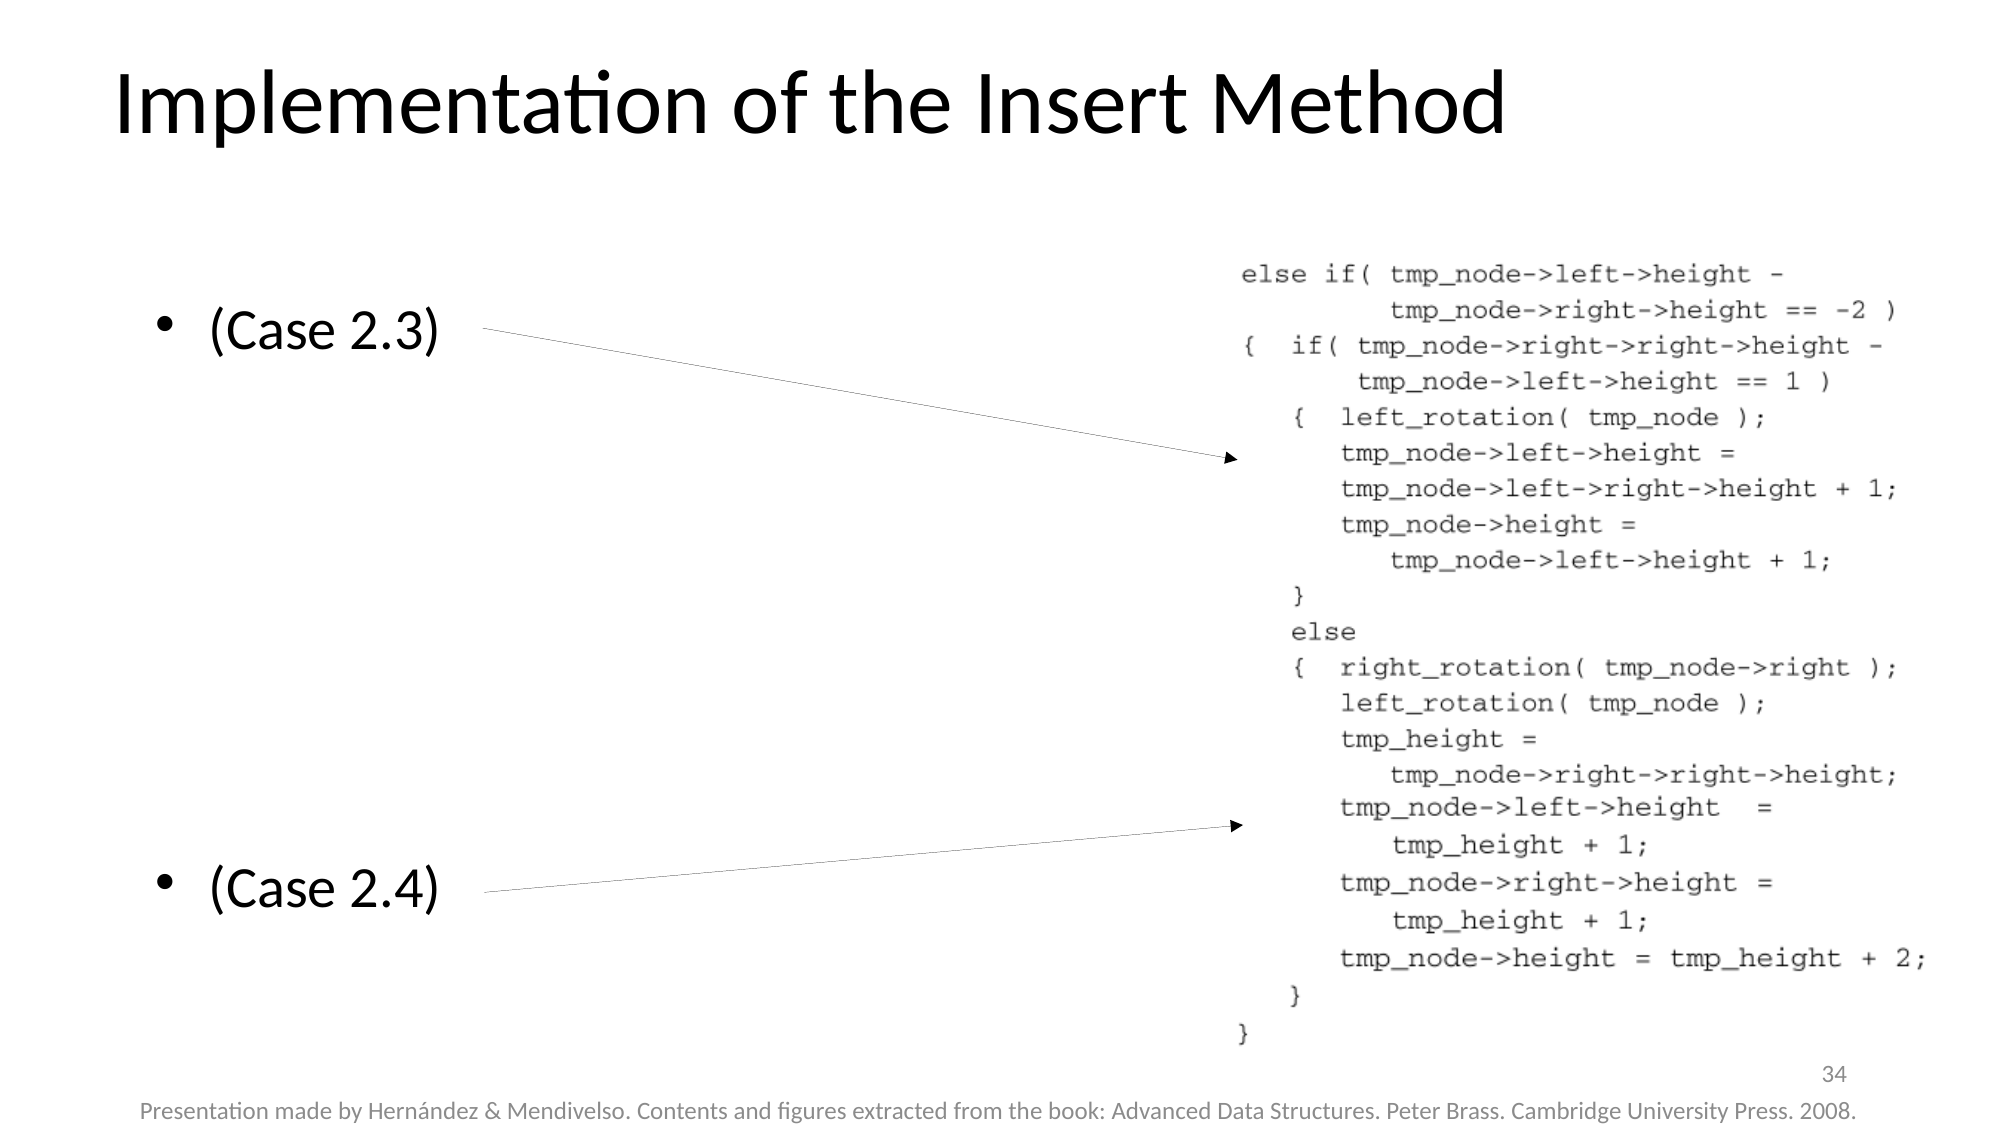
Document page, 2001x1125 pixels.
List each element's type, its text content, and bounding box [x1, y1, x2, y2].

title Implementation of the Insert Method [113, 2, 1839, 152]
list (Case 2.3) (Case 2.4) [137, 299, 1163, 1014]
text_box Presentation made by Hernández & Mendivelso. Contents and figures extracted from the book: Advanced Data Structures. Peter Brass. Cambridge University Press. 2008. [0, 1100, 2000, 1119]
picture [1194, 253, 1940, 1048]
